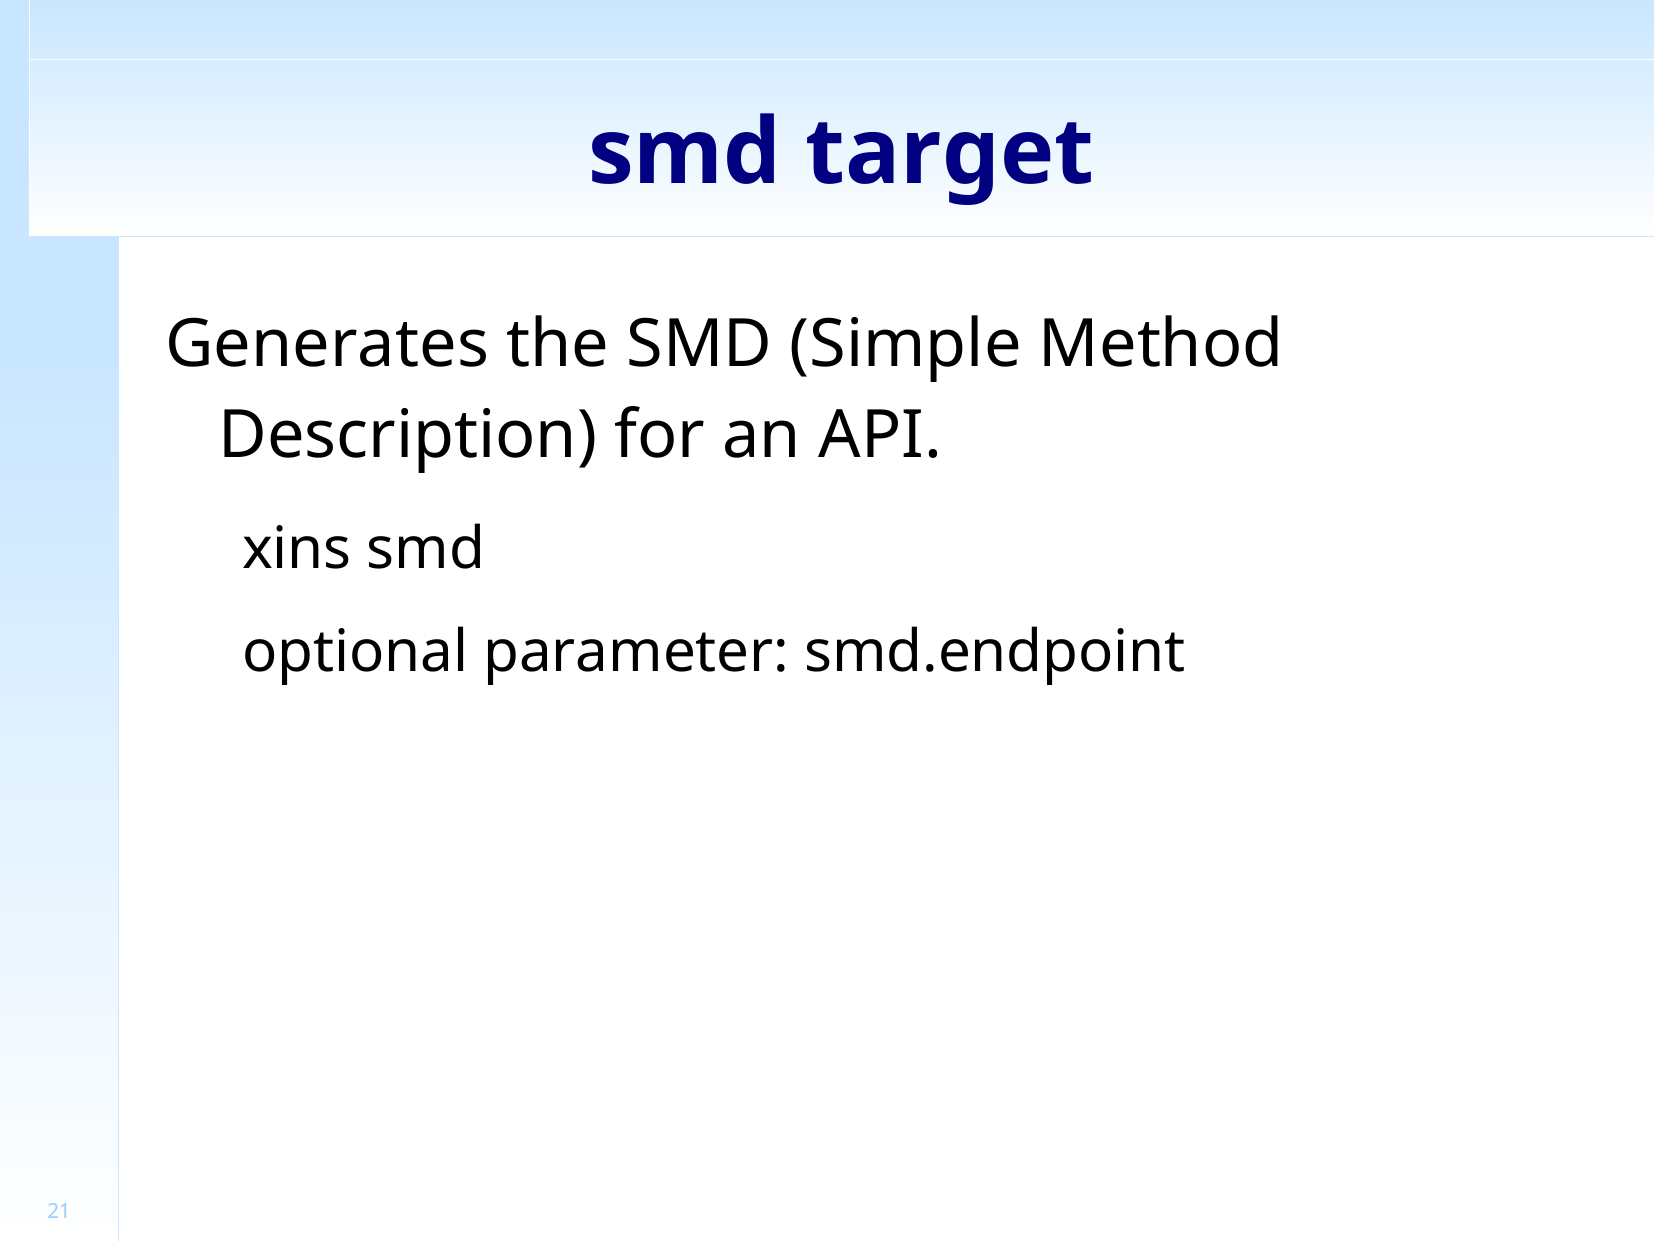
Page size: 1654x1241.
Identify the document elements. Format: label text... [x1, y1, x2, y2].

title smd target [29, 59, 1654, 237]
list Generates the SMD (Simple Method Description) for an API. xins smd optional parameter: smd.endpoint [147, 295, 1625, 1182]
